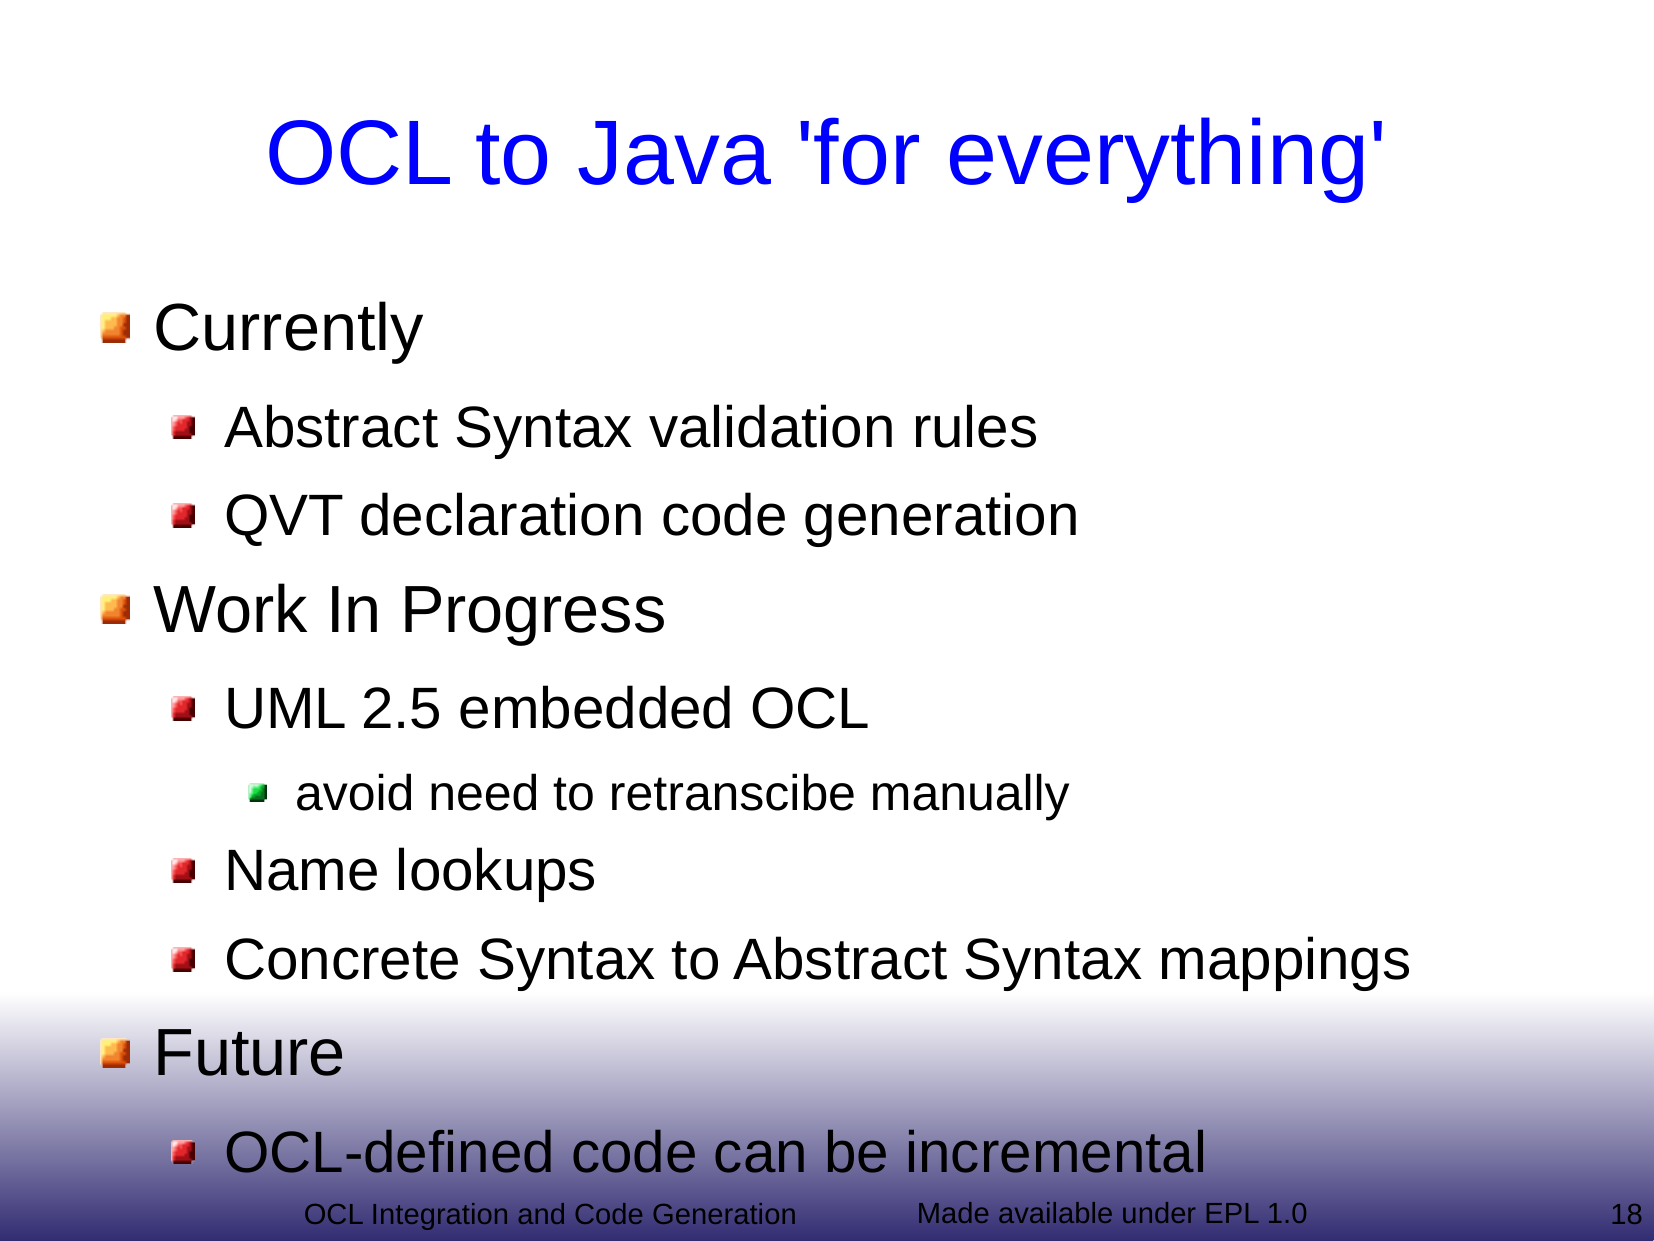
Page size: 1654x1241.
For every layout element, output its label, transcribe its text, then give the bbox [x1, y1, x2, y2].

list Currently Abstract Syntax validation rules QVT declaration code generation Work In Progress UML 2.5 embedded OCL avoid need to retranscibe manually Name lookups Concrete Syntax to Abstract Syntax mappings Future OCL-defined code can be incremental [82, 290, 1571, 1241]
title OCL to Java 'for everything' [82, 49, 1571, 257]
